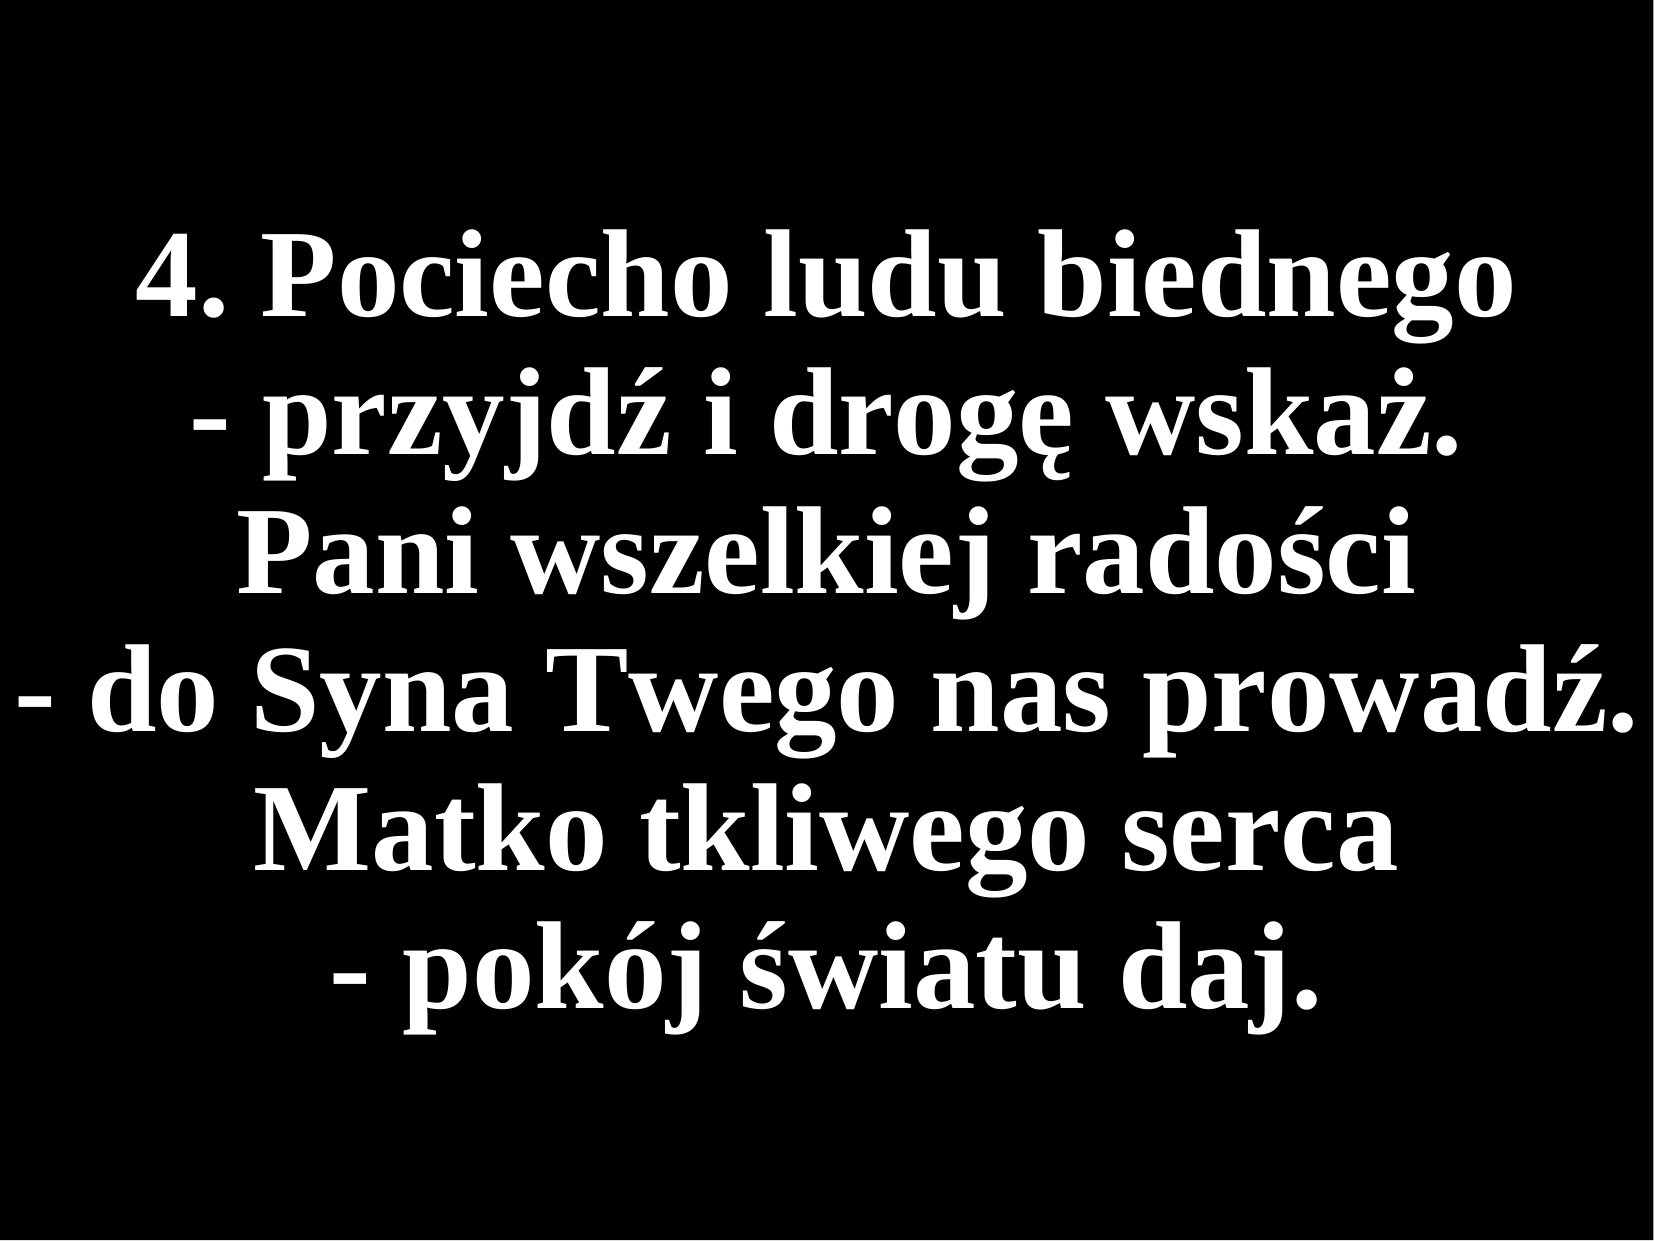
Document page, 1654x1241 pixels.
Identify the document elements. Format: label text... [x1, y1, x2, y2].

title 4. Pociecho ludu biednego - przyjdź i drogę wskaż. Pani wszelkiej radości - do Syna Twego nas prowadź. Matko tkliwego serca - pokój światu daj. [0, 0, 1654, 1241]
